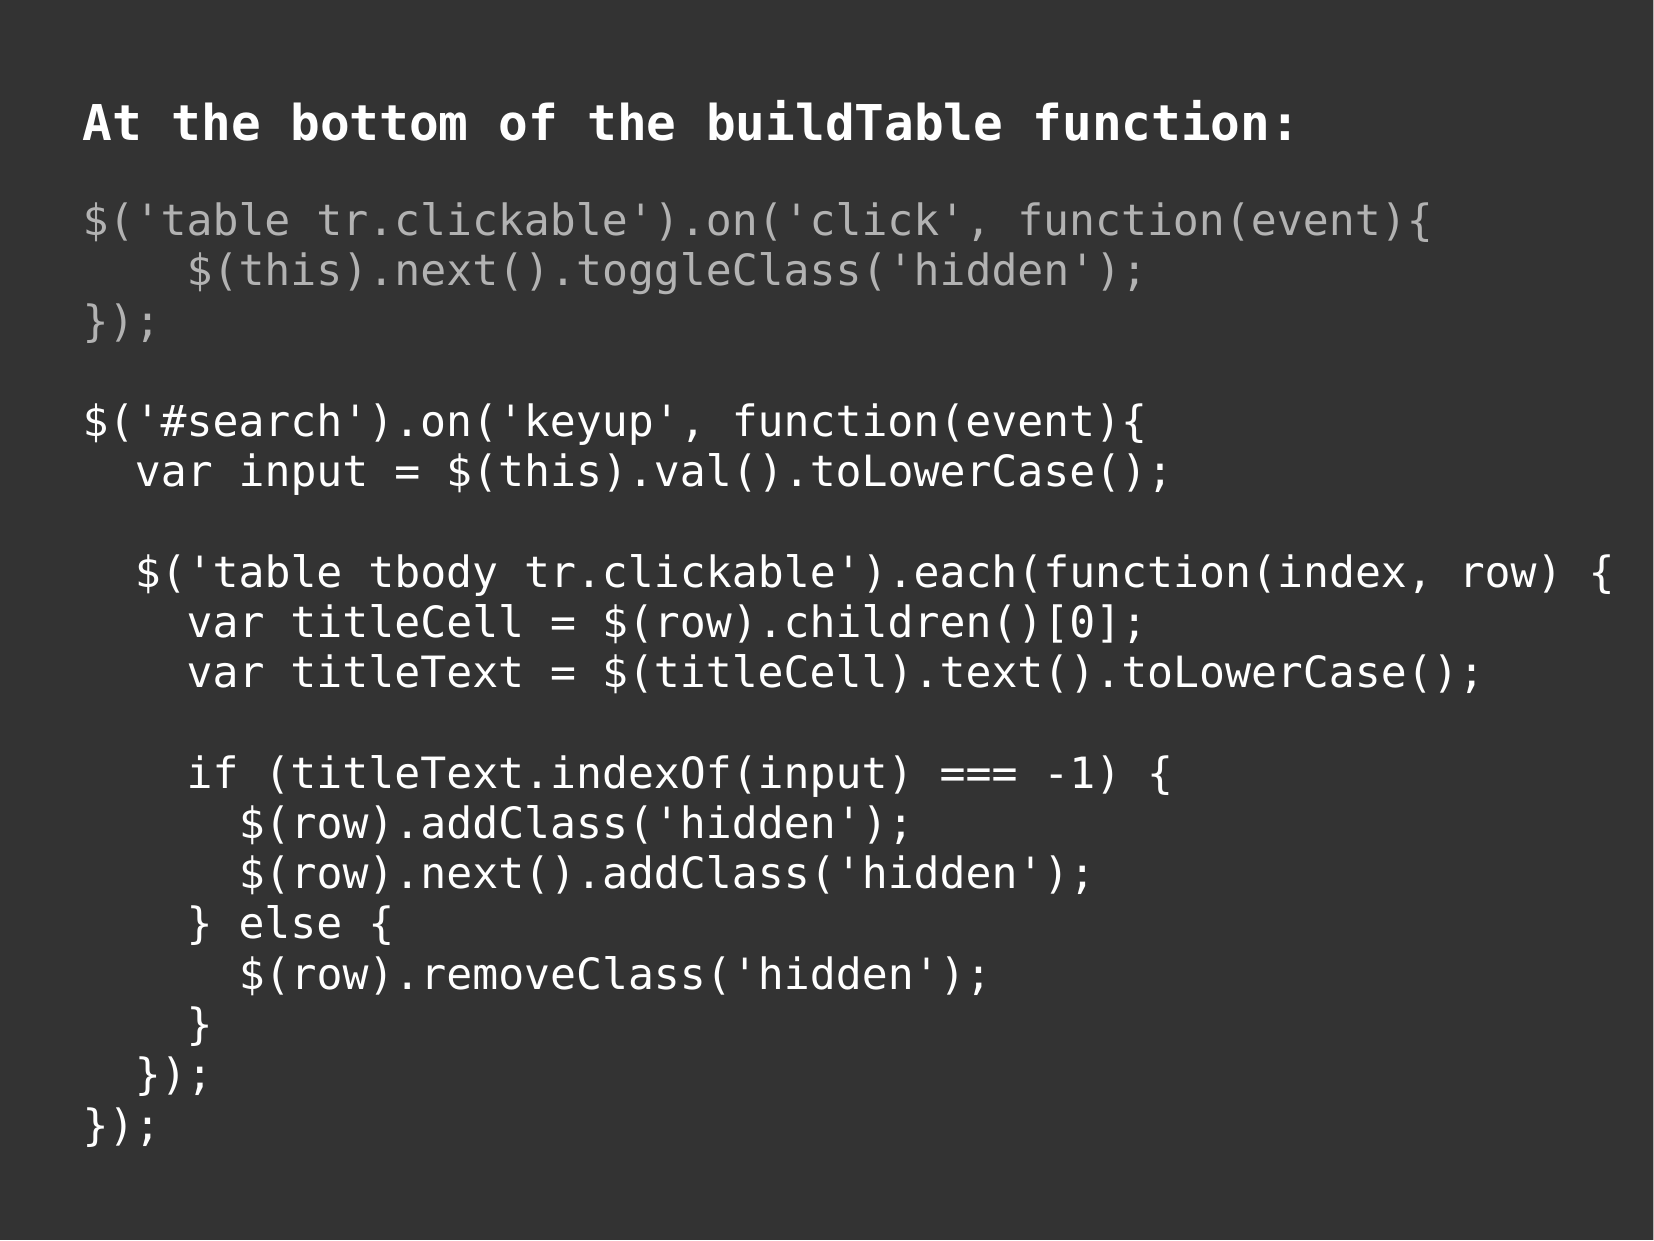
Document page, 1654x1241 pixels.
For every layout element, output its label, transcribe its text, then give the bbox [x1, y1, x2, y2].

list At the bottom of the buildTable function: $('table tr.clickable').on('click', function(event){ $(this).next().toggleClass('hidden'); }); $('#search').on('keyup', function(event){ var input = $(this).val().toLowerCase(); $('table tbody tr.clickable').each(function(index, row) { var titleCell = $(row).children()[0]; var titleText = $(titleCell).text().toLowerCase(); if (titleText.indexOf(input) === -1) { $(row).addClass('hidden'); $(row).next().addClass('hidden'); } else { $(row).removeClass('hidden'); } }); }); [82, 94, 1630, 1182]
